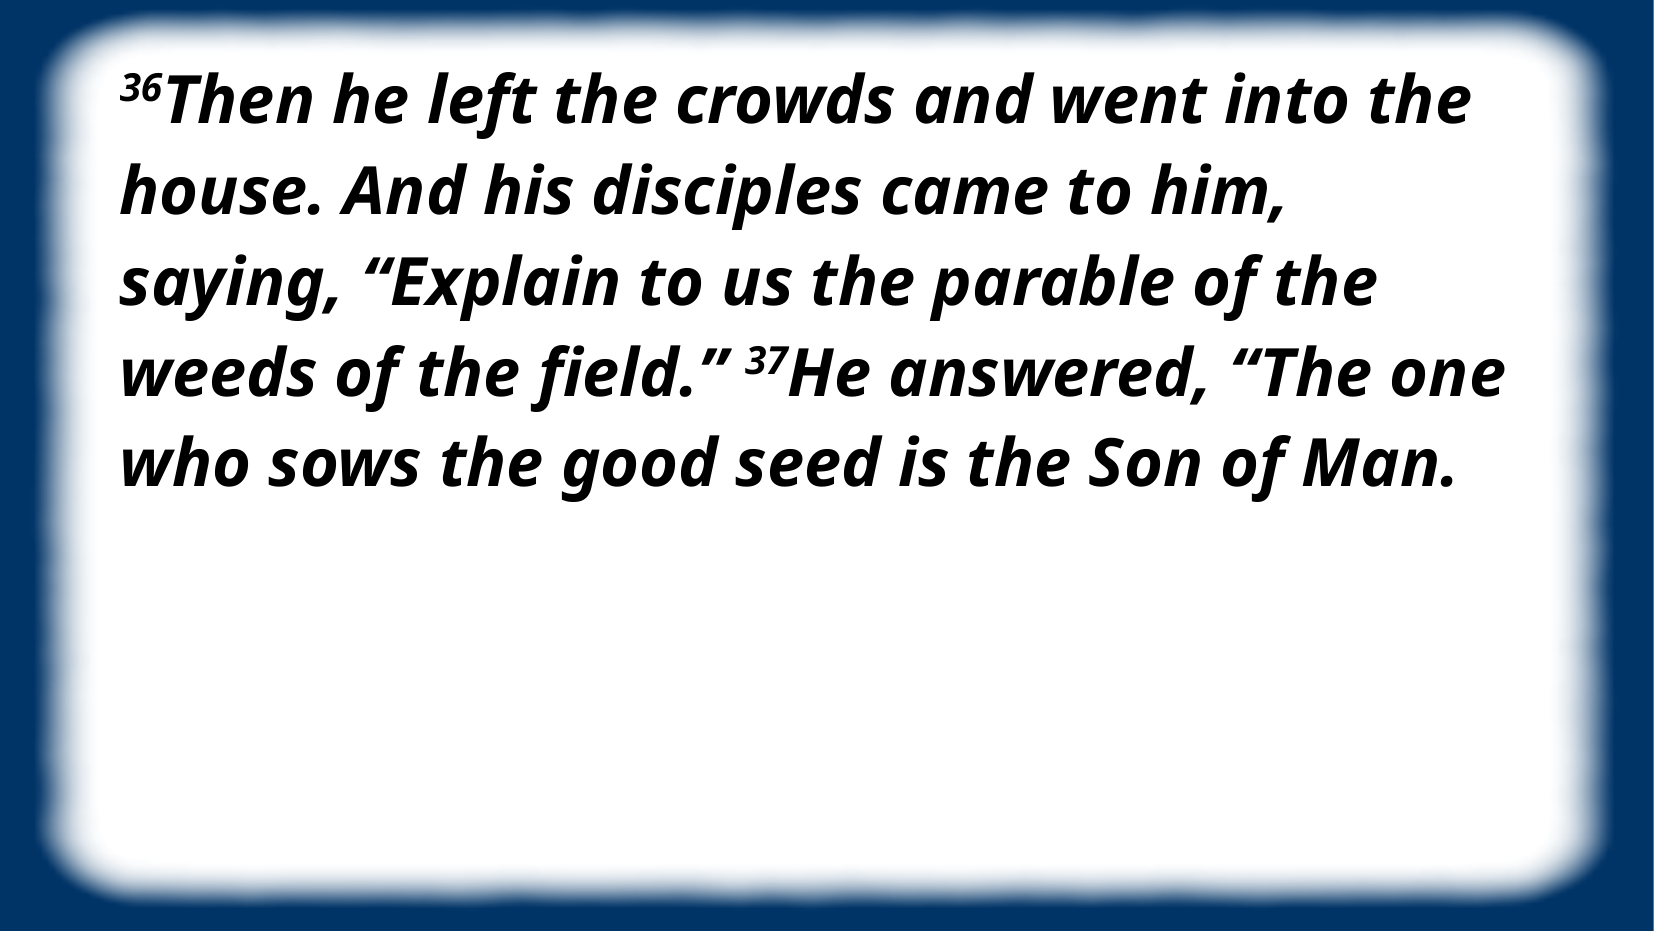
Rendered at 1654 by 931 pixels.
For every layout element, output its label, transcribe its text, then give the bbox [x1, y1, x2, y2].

picture [0, 0, 1654, 931]
text_box 36Then he left the crowds and went into the house. And his disciples came to him, saying, “Explain to us the parable of the weeds of the field.” 37He answered, “The one who sows the good seed is the Son of Man. [105, 45, 1546, 504]
